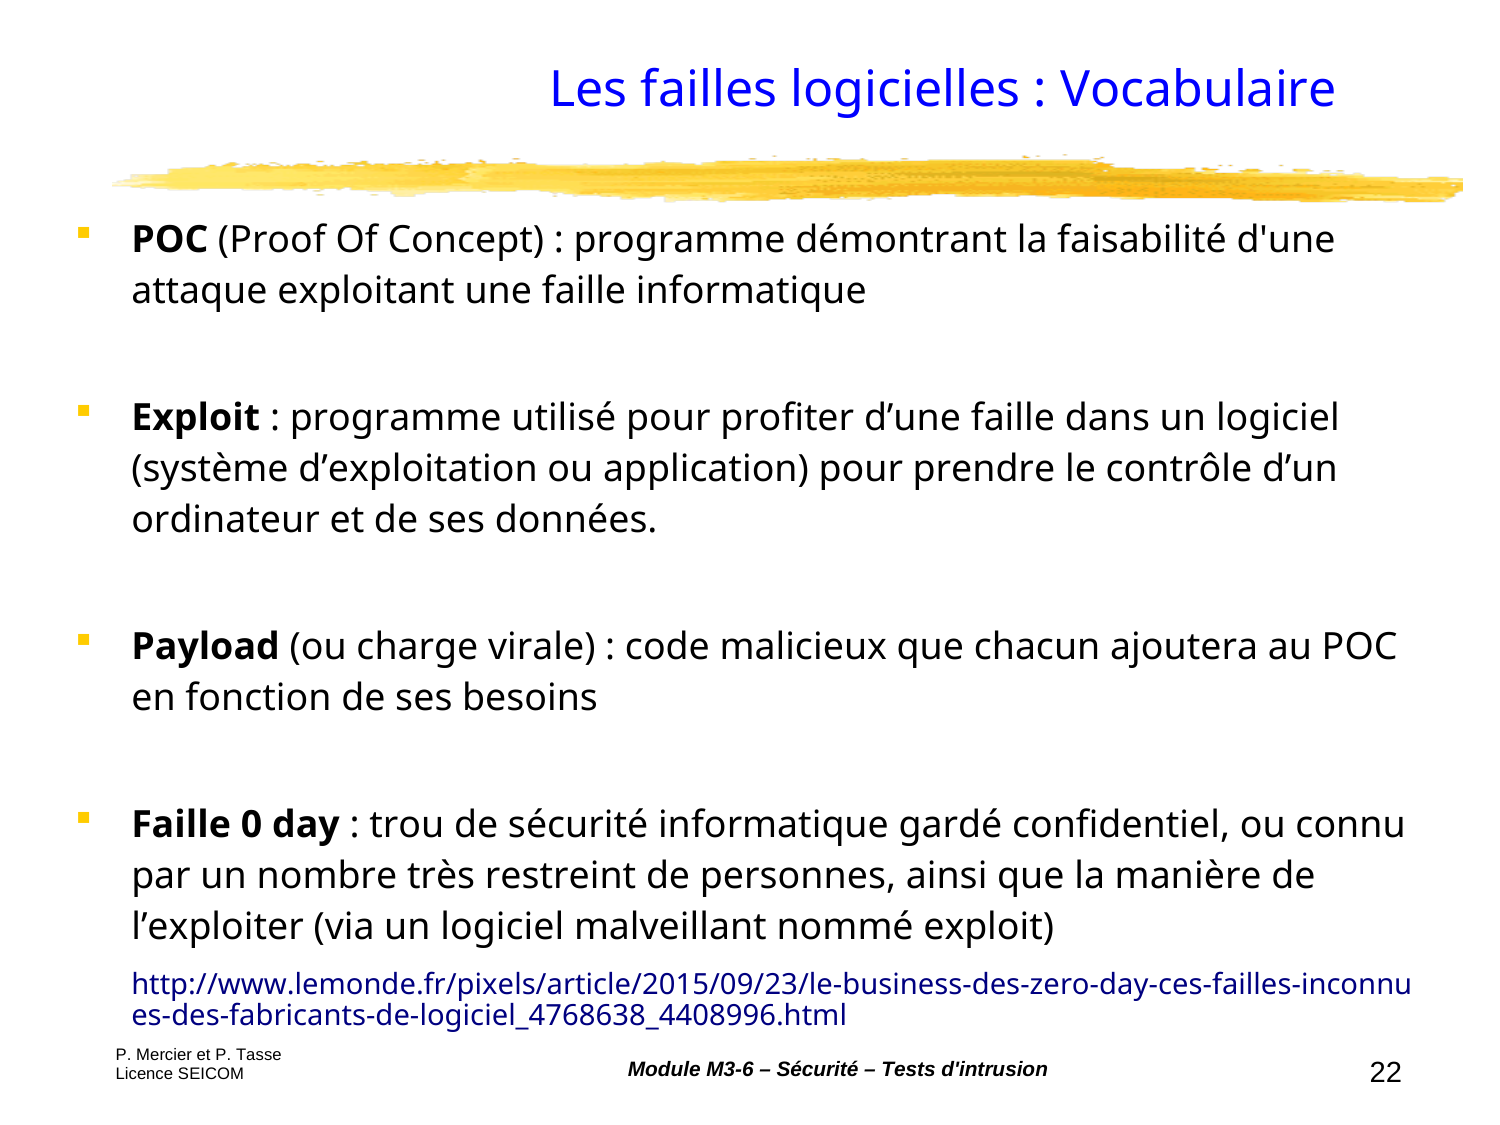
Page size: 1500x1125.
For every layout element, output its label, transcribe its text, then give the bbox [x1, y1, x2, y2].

title Les failles logicielles : Vocabulaire [62, 37, 1338, 138]
list POC (Proof Of Concept) : programme démontrant la faisabilité d'une attaque exploitant une faille informatique Exploit : programme utilisé pour profiter d’une faille dans un logiciel (système d’exploitation ou application) pour prendre le contrôle d’un ordinateur et de ses données. Payload (ou charge virale) : code malicieux que chacun ajoutera au POC en fonction de ses besoins Faille 0 day : trou de sécurité informatique gardé confidentiel, ou connu par un nombre très restreint de personnes, ainsi que la manière de l’exploiter (via un logiciel malveillant nommé exploit) http://www.lemonde.fr/pixels/article/2015/09/23/le-business-des-zero-day-ces-failles-inconnues-des-fabricants-de-logiciel_4768638_4408996.html [74, 212, 1417, 1056]
picture [112, 149, 1463, 213]
